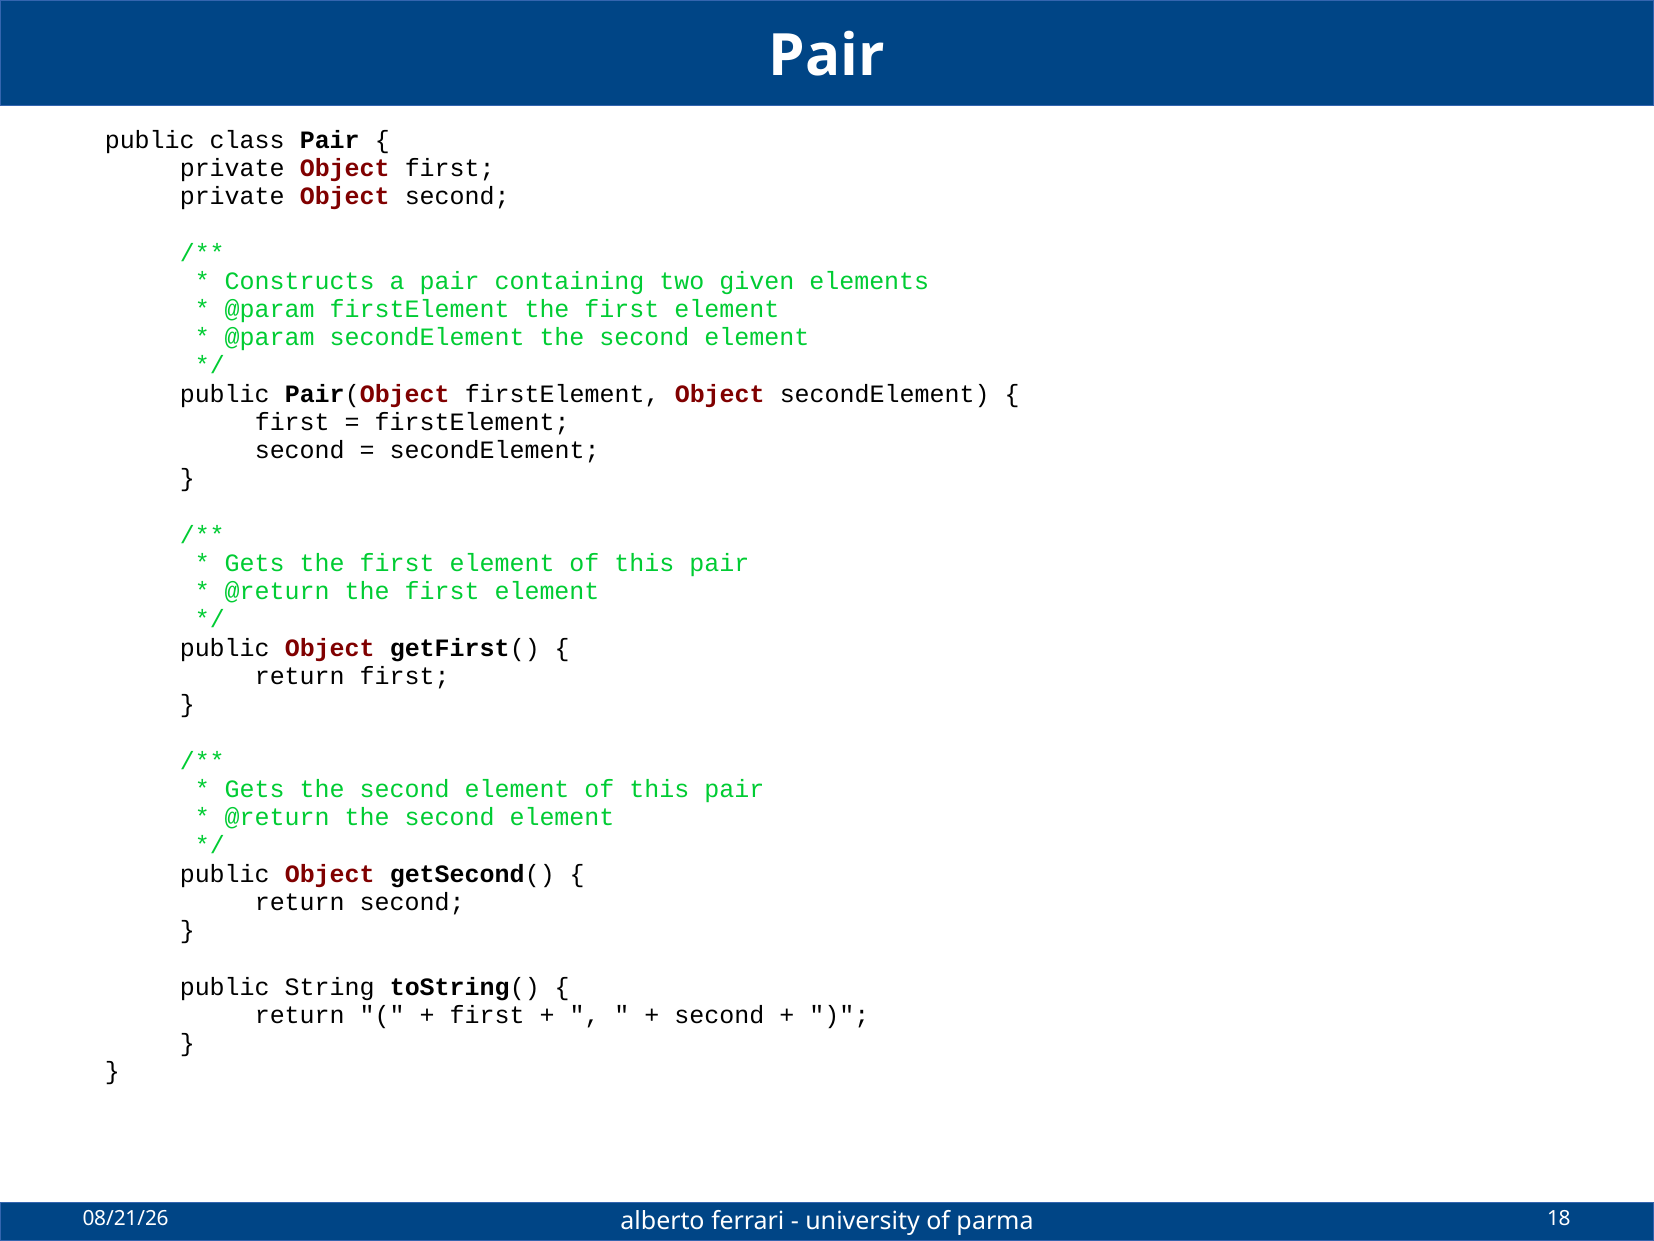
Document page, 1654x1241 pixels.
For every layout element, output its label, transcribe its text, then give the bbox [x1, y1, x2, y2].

title Pair [0, 0, 1654, 106]
text_box public class Pair { private Object first; private Object second; /** * Constructs a pair containing two given elements * @param firstElement the first element * @param secondElement the second element */ public Pair(Object firstElement, Object secondElement) { first = firstElement; second = secondElement; } /** * Gets the first element of this pair * @return the first element */ public Object getFirst() { return first; } /** * Gets the second element of this pair * @return the second element */ public Object getSecond() { return second; } public String toString() { return "(" + first + ", " + second + ")"; } } [90, 120, 1561, 1096]
